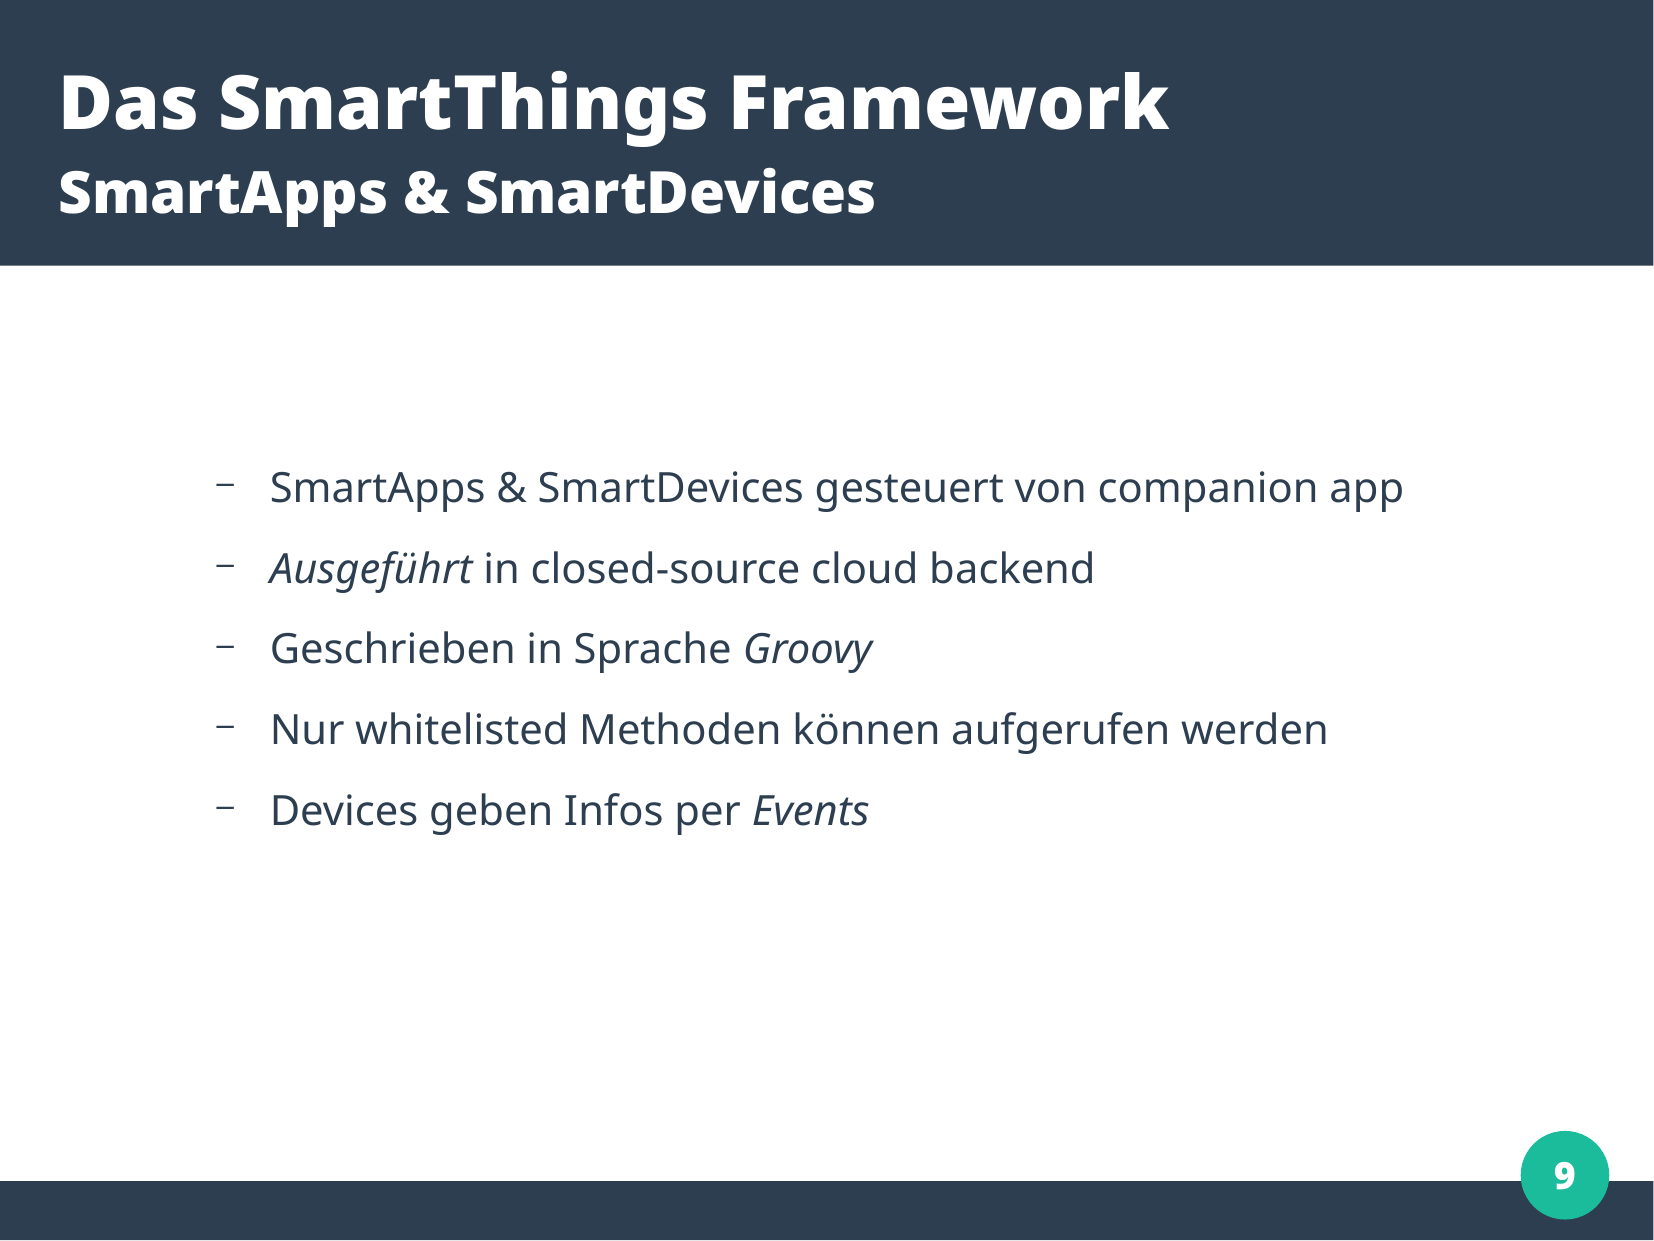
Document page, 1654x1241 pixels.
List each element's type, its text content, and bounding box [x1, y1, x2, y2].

title Das SmartThings Framework SmartApps & SmartDevices [59, 49, 1595, 232]
list SmartApps & SmartDevices gesteuert von companion app Ausgeführt in closed-source cloud backend Geschrieben in Sprache Groovy Nur whitelisted Methoden können aufgerufen werden Devices geben Infos per Events [128, 371, 1477, 1027]
